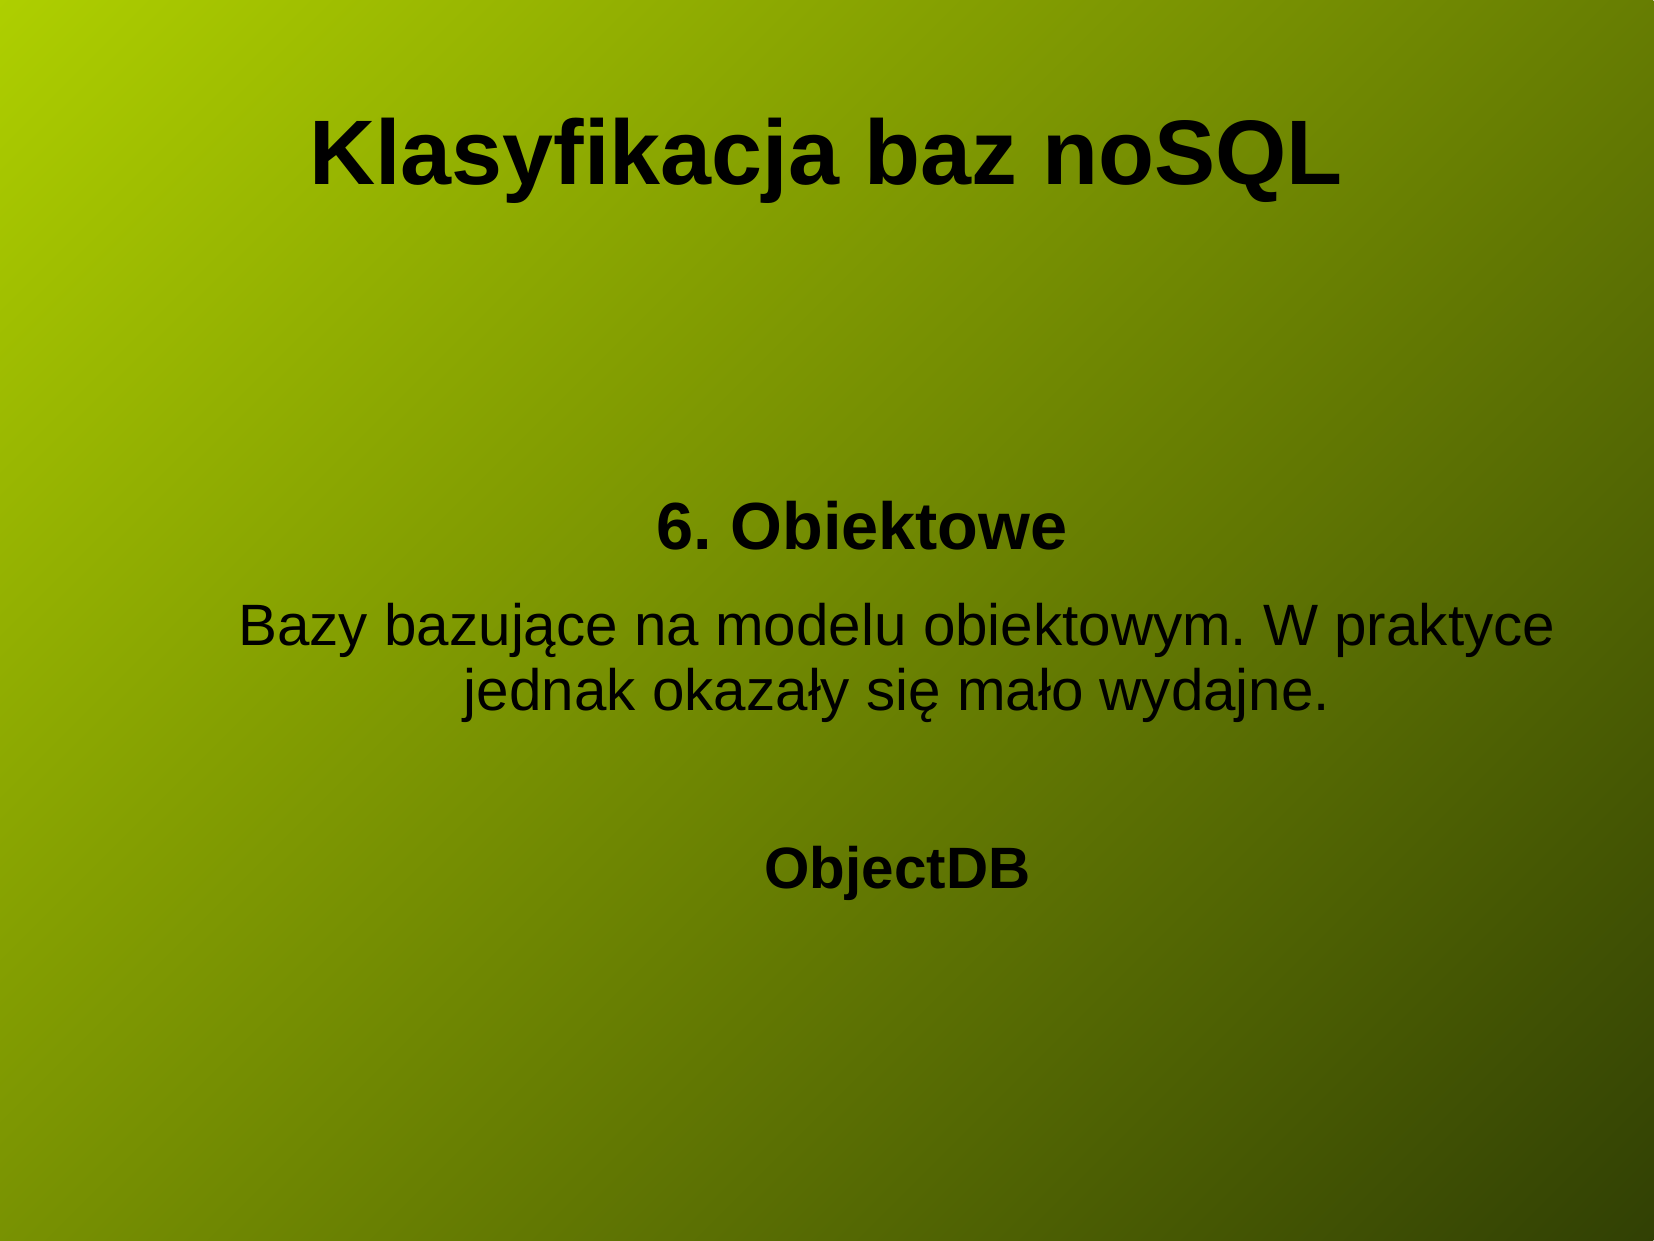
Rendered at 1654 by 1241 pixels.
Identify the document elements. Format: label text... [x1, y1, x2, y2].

title Klasyfikacja baz noSQL [82, 49, 1571, 257]
list 6. Obiektowe Bazy bazujące na modelu obiektowym. W praktyce jednak okazały się mało wydajne. ObjectDB [82, 290, 1571, 1158]
